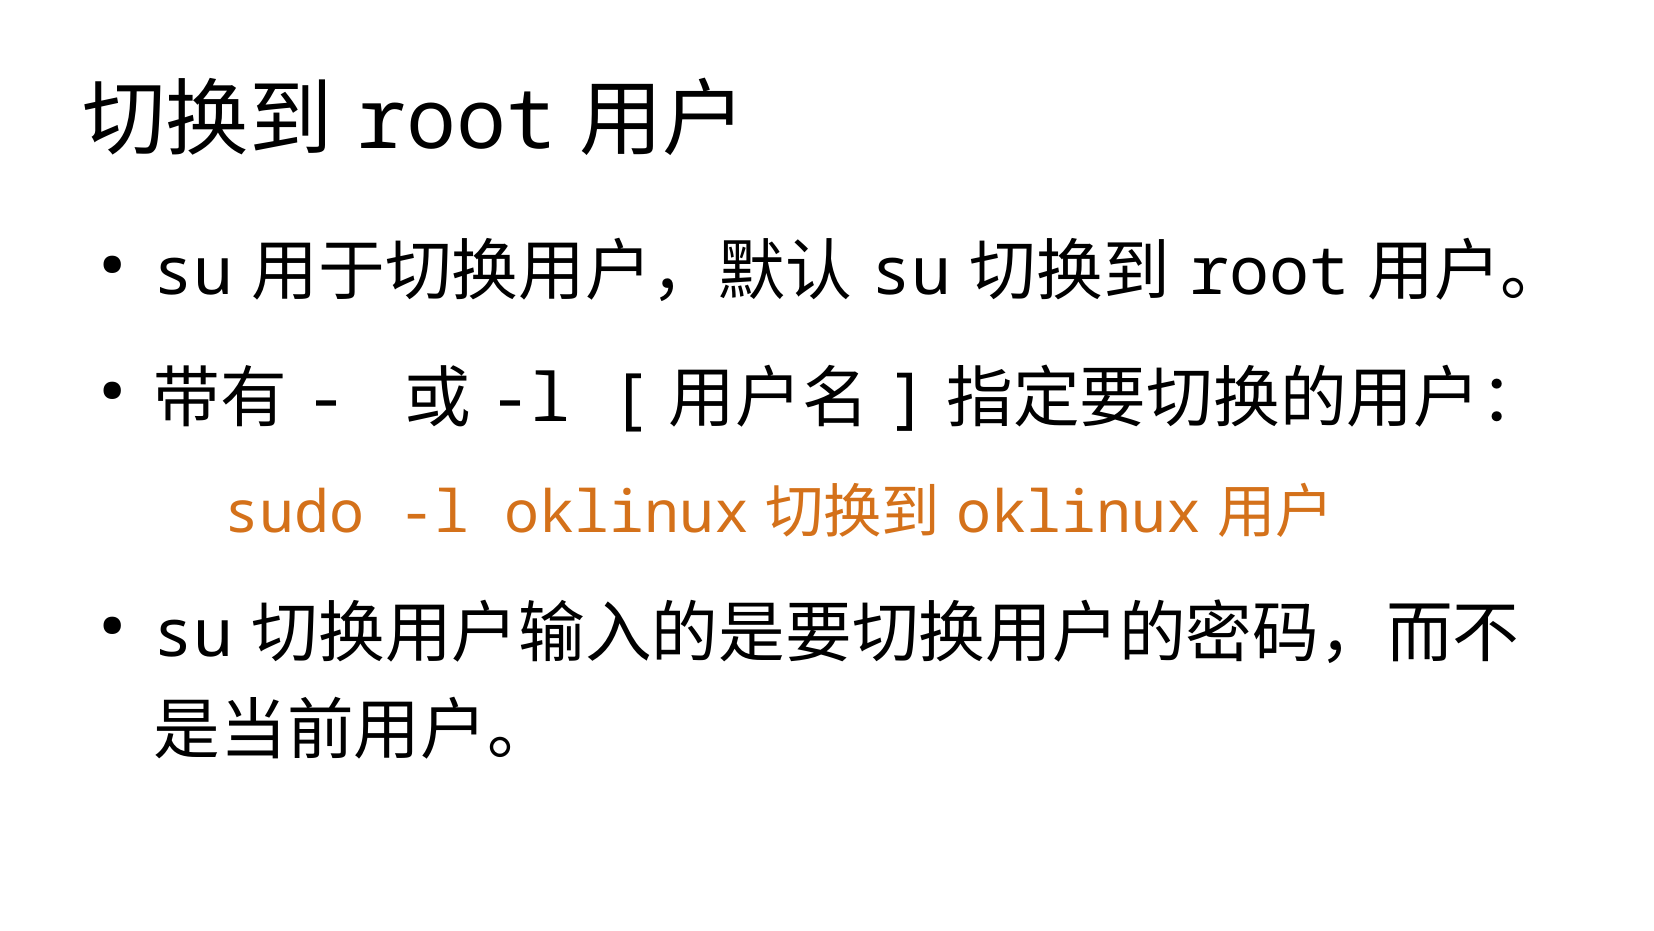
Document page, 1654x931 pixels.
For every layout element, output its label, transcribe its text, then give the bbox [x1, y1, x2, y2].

list su用于切换用户，默认su切换到root用户。 带有- 或-l [用户名]指定要切换的用户： sudo -l oklinux切换到oklinux用户 su切换用户输入的是要切换用户的密码，而不是当前用户。 [82, 217, 1571, 815]
title 切换到root用户 [82, 37, 1571, 189]
